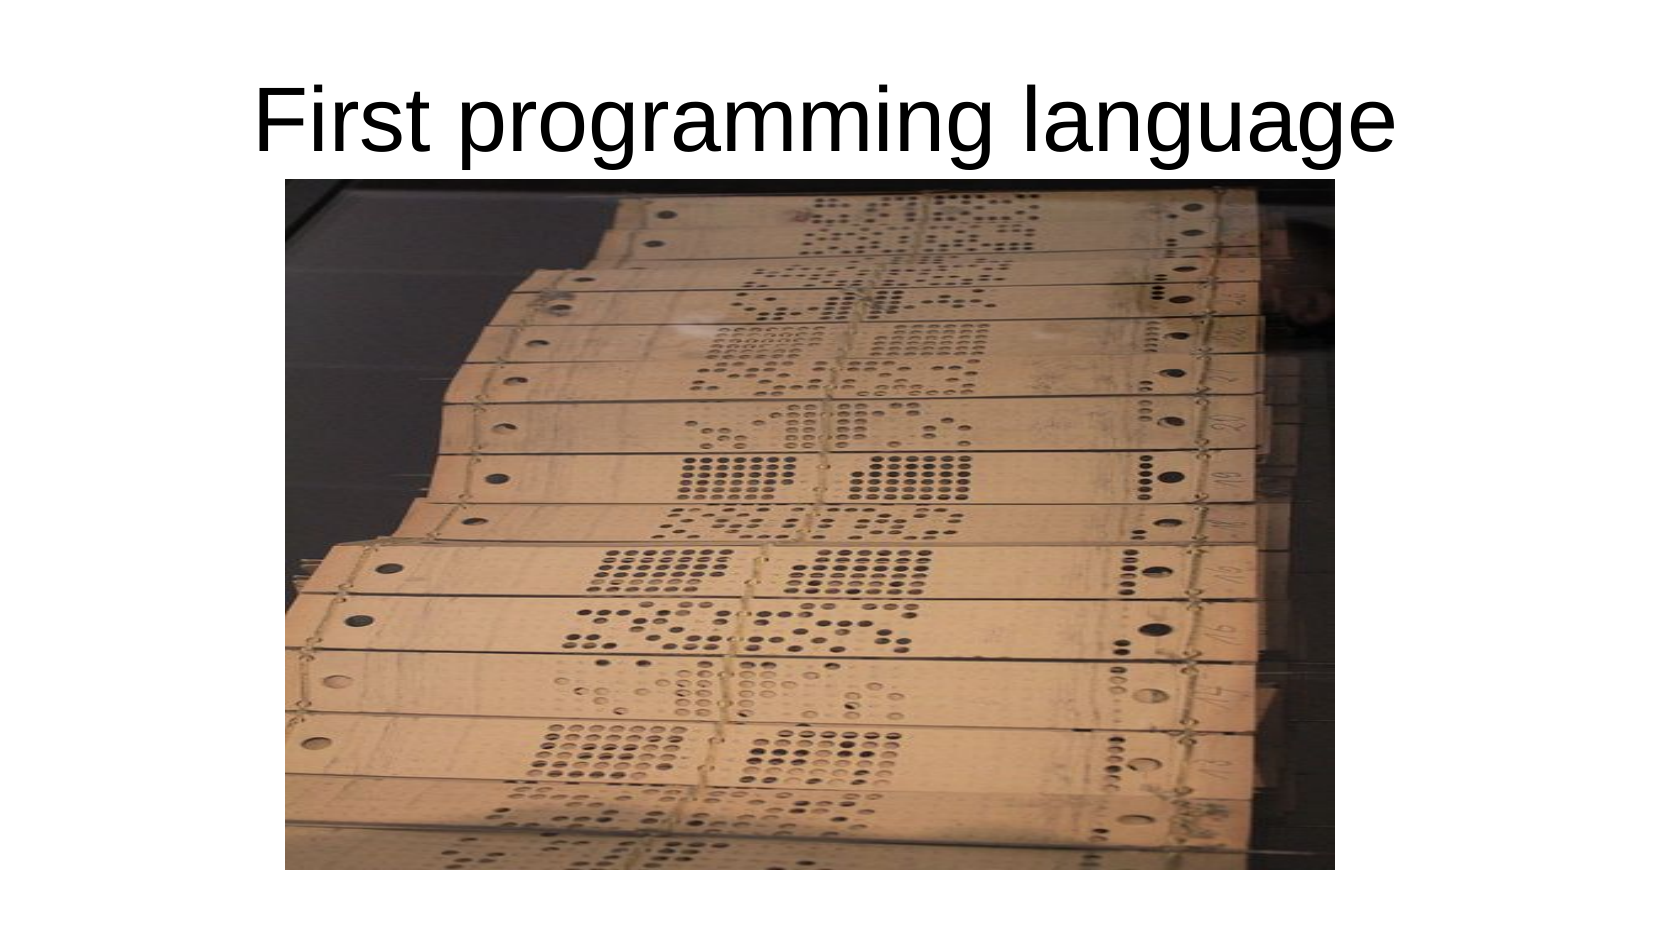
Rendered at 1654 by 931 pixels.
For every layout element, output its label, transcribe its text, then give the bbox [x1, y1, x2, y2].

picture [285, 179, 1335, 870]
title First programming language [82, 37, 1571, 193]
